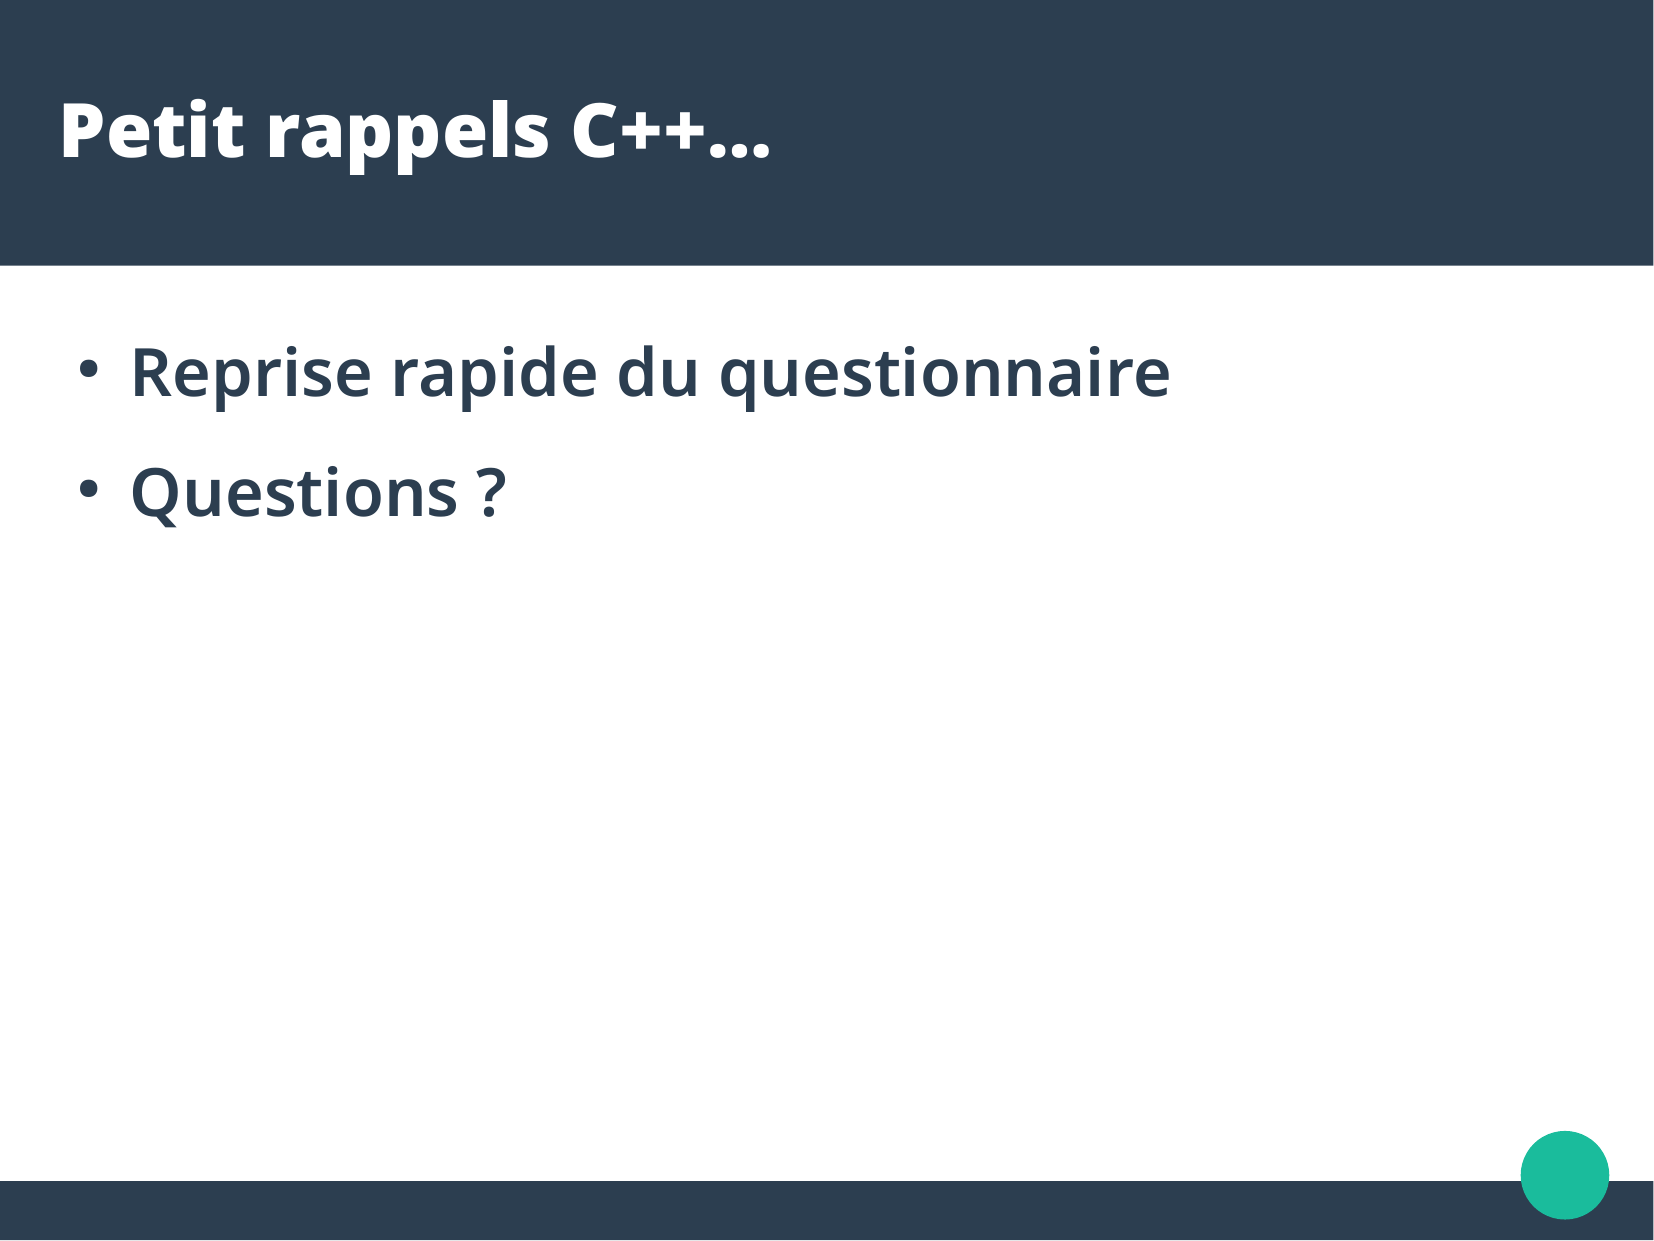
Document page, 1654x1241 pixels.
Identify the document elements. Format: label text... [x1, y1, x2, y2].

list Reprise rapide du questionnaire Questions ? [59, 324, 1595, 1152]
title Petit rappels C++… [59, 49, 1595, 207]
